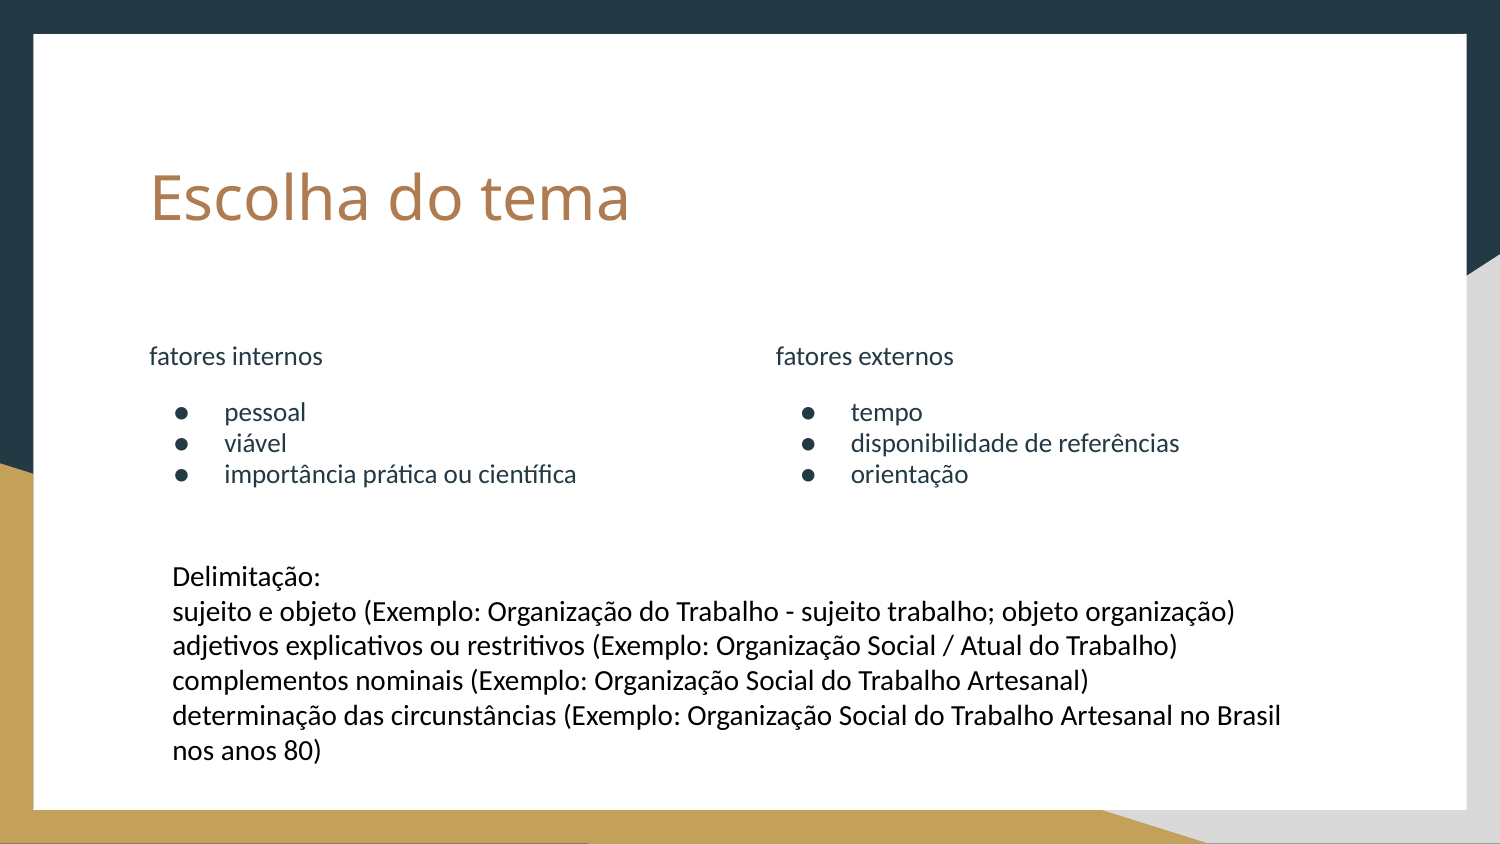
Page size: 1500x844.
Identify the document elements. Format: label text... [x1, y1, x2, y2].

text_box Delimitação: sujeito e objeto (Exemplo: Organização do Trabalho - sujeito trabalho; objeto organização) adjetivos explicativos ou restritivos (Exemplo: Organização Social / Atual do Trabalho) complementos nominais (Exemplo: Organização Social do Trabalho Artesanal) determinação das circunstâncias (Exemplo: Organização Social do Trabalho Artesanal no Brasil nos anos 80) [157, 541, 1324, 782]
list fatores internos pessoal viável importância prática ou científica [134, 326, 739, 528]
list fatores externos tempo disponibilidade de referências orientação [760, 326, 1366, 528]
title Escolha do tema [134, 138, 1366, 296]
